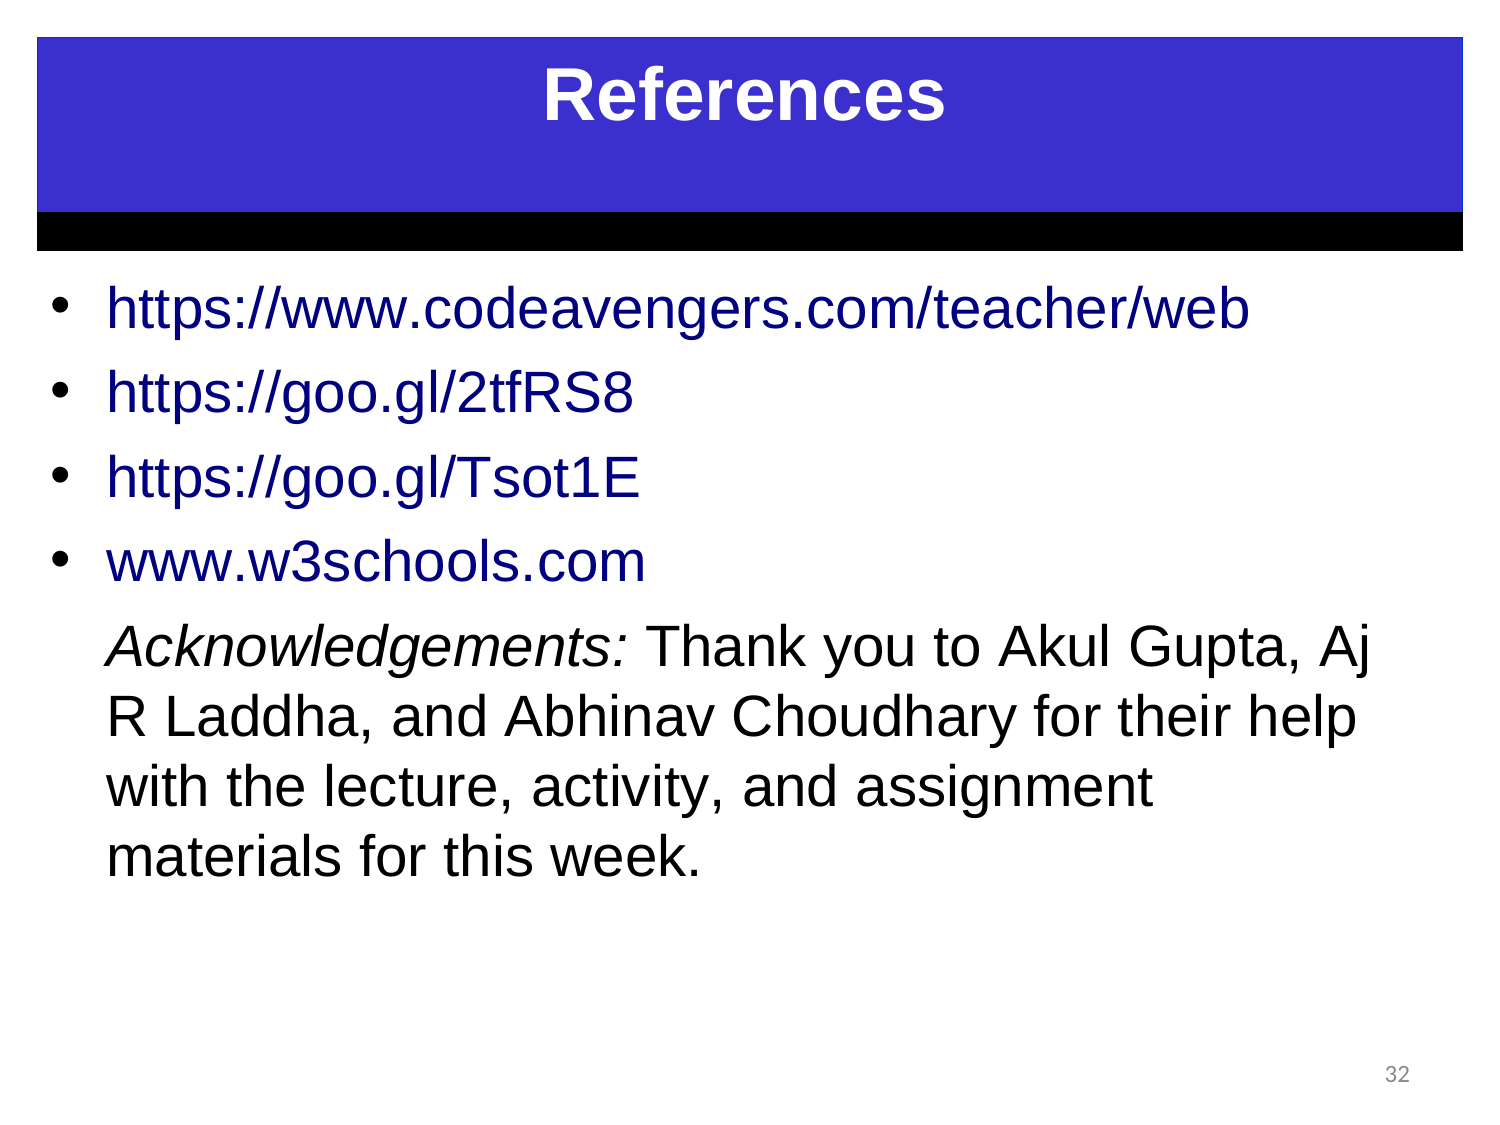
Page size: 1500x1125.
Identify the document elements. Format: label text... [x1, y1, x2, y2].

list https://www.codeavengers.com/teacher/web https://goo.gl/2tfRS8 https://goo.gl/Tsot1E www.w3schools.com Acknowledgements: Thank you to Akul Gupta, Aj R Laddha, and Abhinav Choudhary for their help with the lecture, activity, and assignment materials for this week. [35, 262, 1411, 1103]
list References [50, 37, 1450, 213]
text_box <number> [1074, 1042, 1426, 1103]
